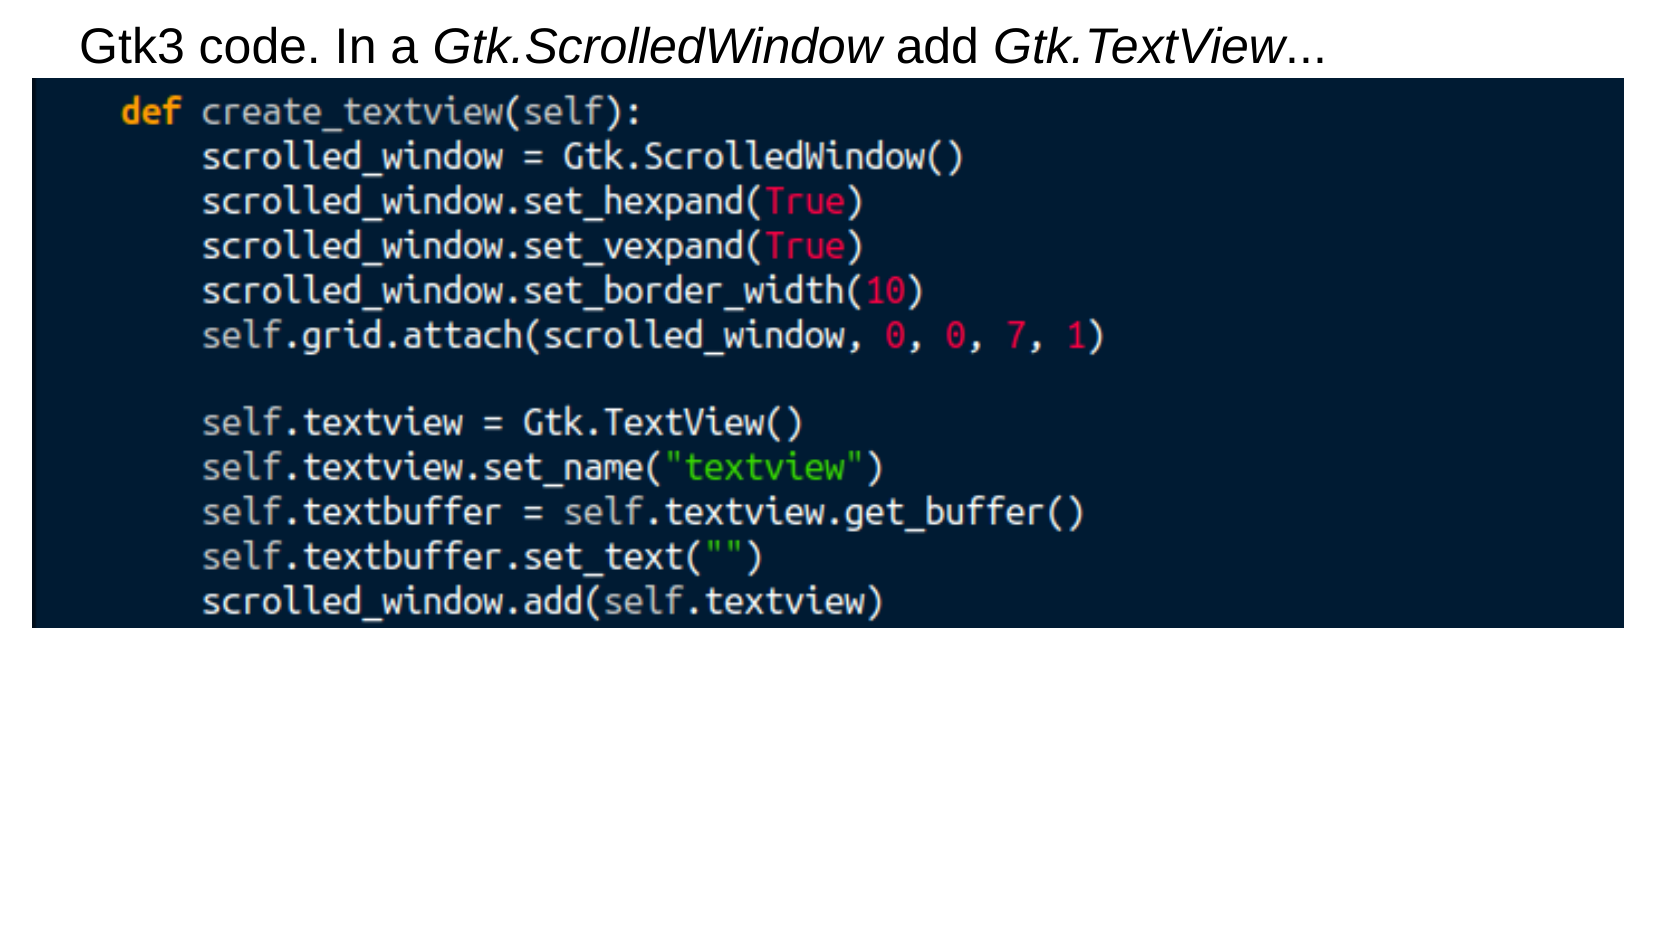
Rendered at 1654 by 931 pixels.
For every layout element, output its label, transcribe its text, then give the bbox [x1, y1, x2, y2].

picture [32, 78, 1624, 628]
list Gtk3 code. In a Gtk.ScrolledWindow add Gtk.TextView... [79, 18, 1568, 78]
